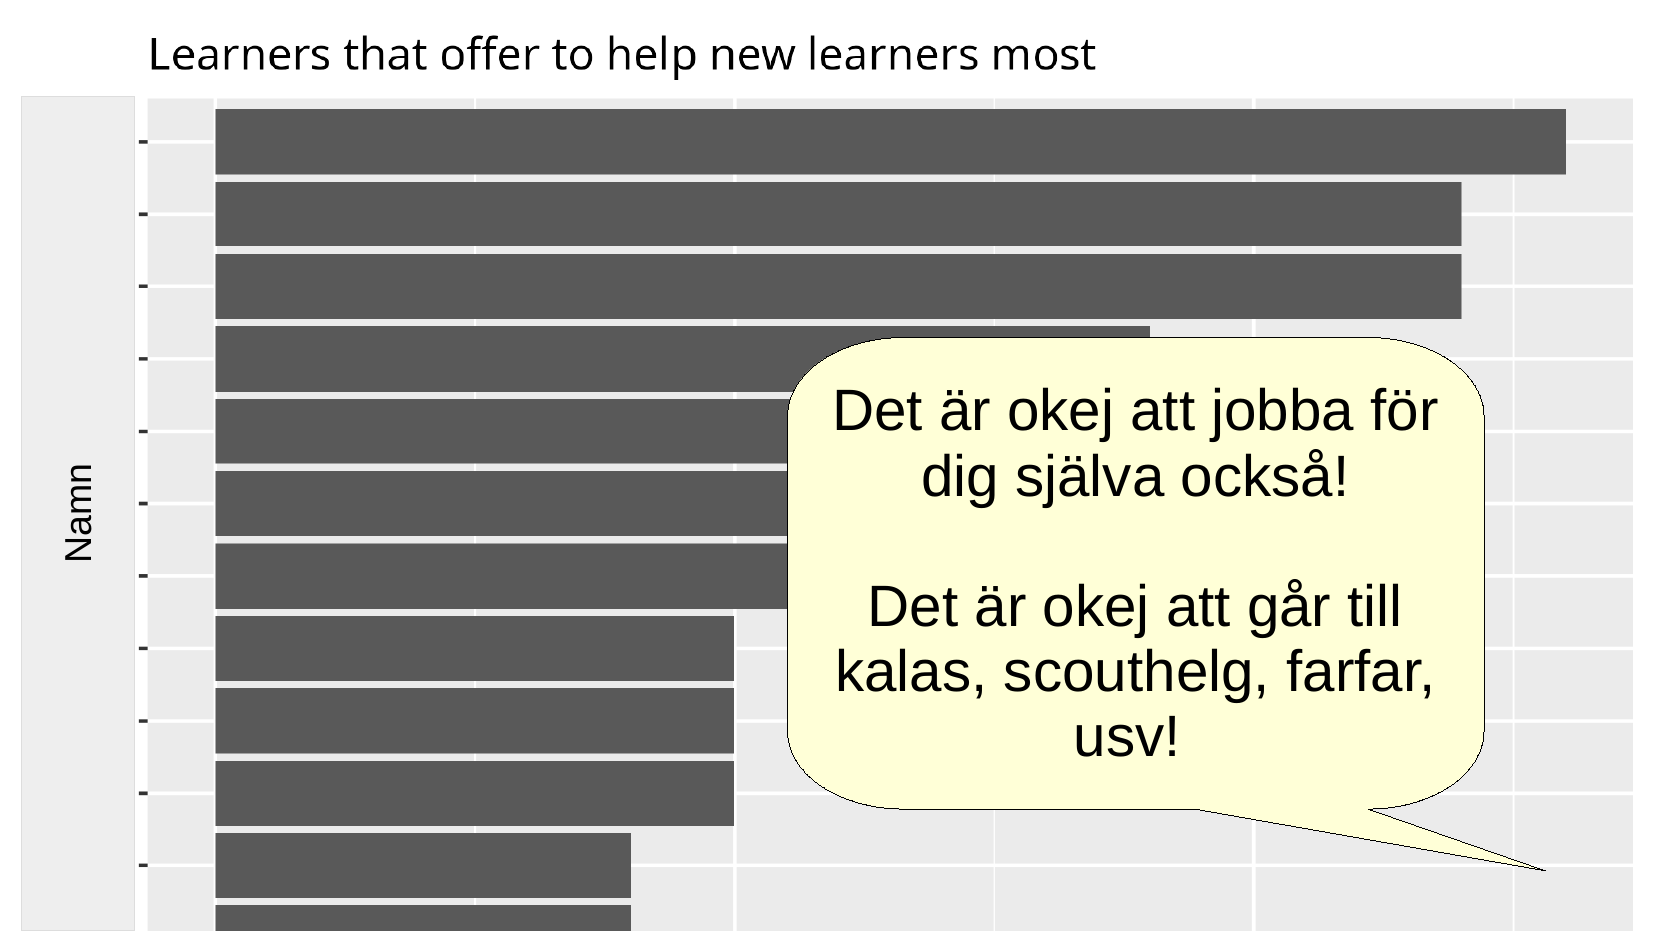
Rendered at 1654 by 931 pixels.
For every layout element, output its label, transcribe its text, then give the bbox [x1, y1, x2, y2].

text_box Namn [21, 96, 135, 931]
text_box Det är okej att jobba för dig själva också! Det är okej att går till kalas, scouthelg, farfar, usv! [787, 337, 1546, 871]
picture [0, 19, 1651, 931]
